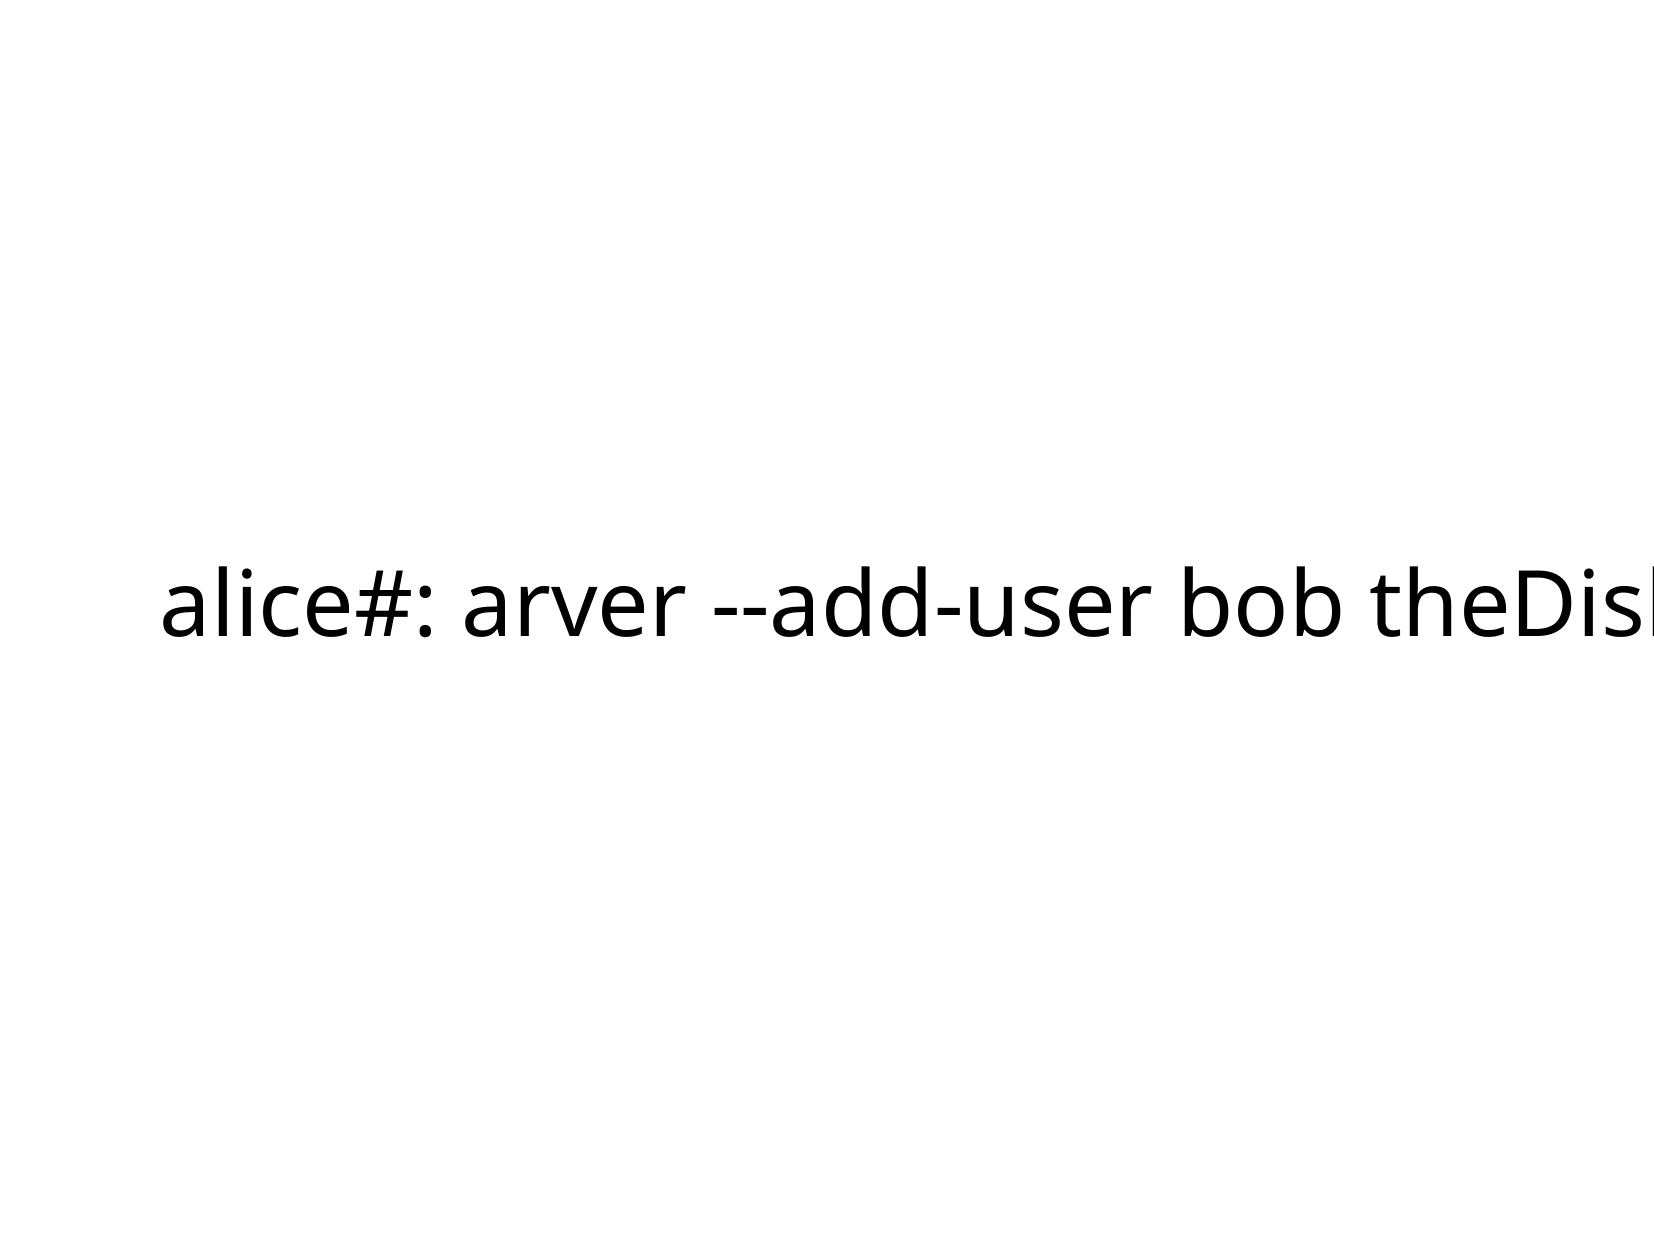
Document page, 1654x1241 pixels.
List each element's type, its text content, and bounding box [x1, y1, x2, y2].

text_box alice#: arver --add-user bob theDisk [145, 531, 1530, 676]
